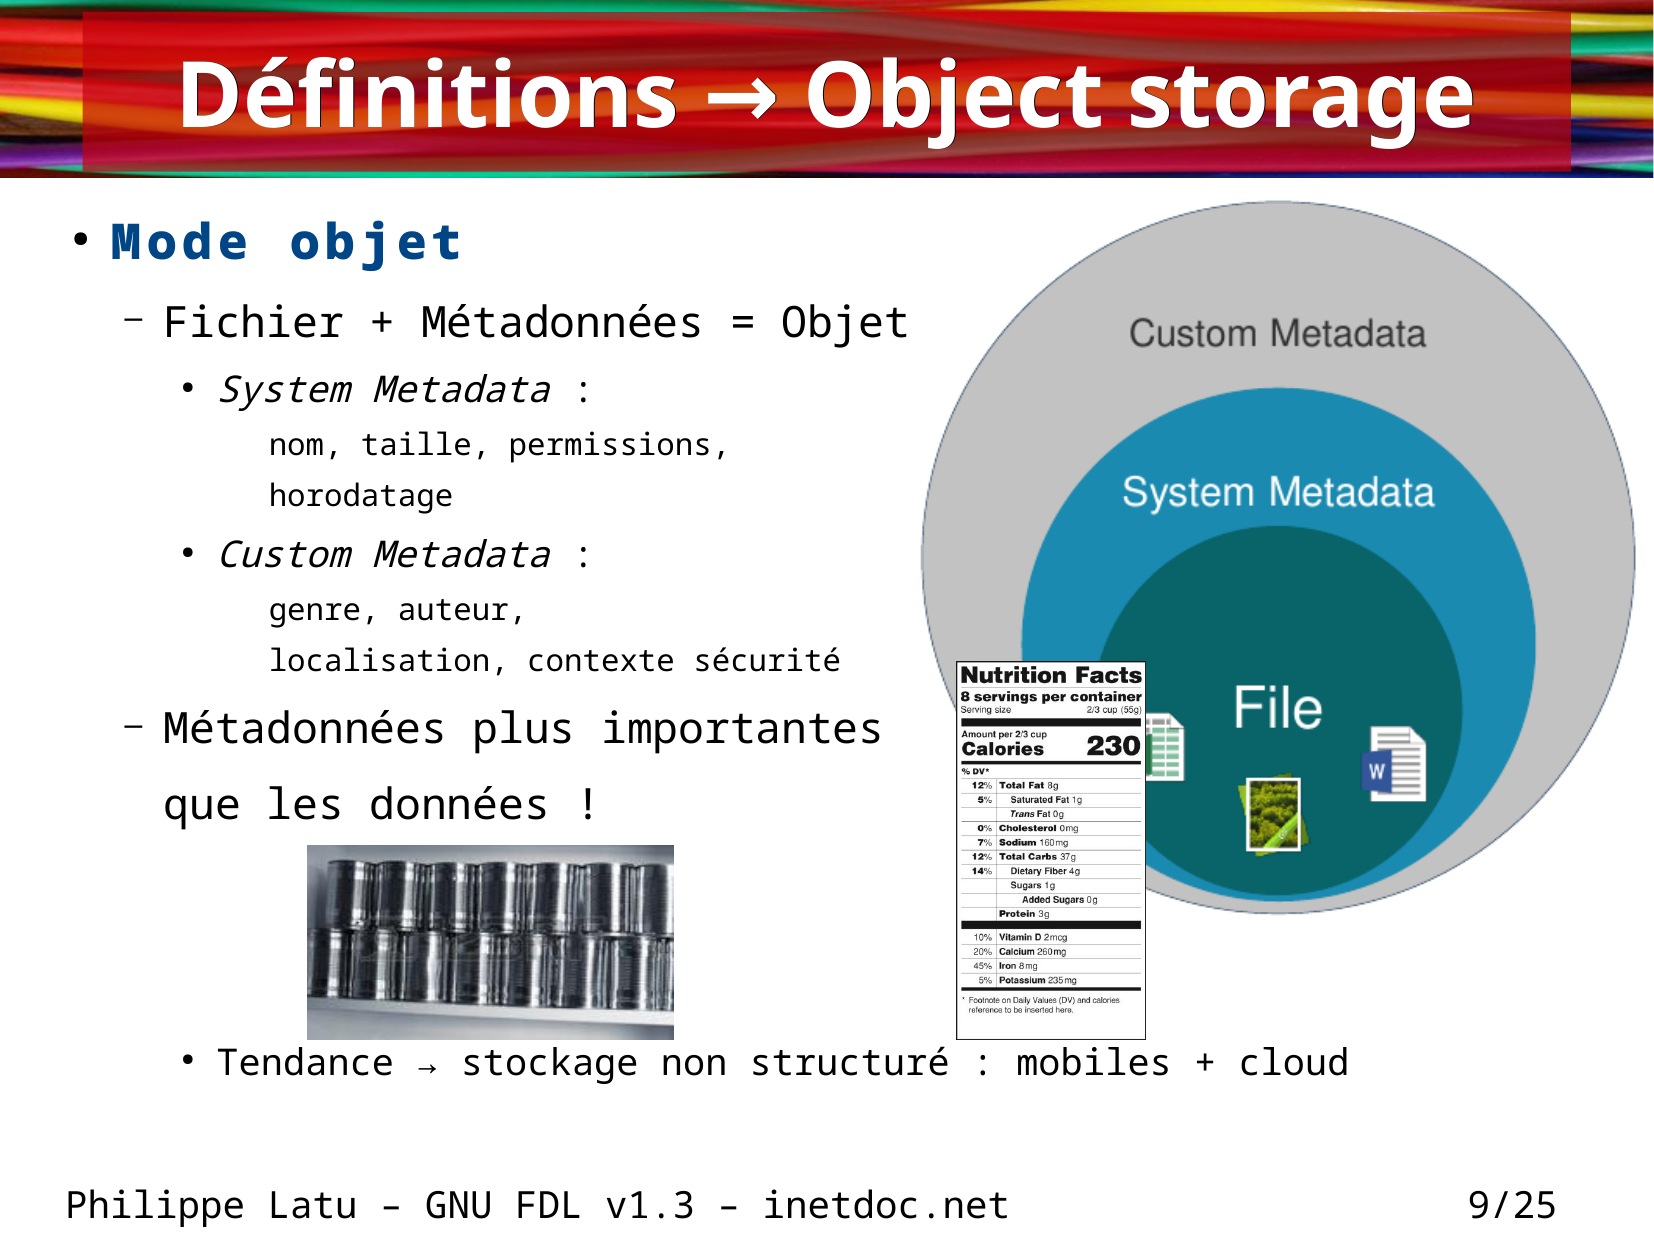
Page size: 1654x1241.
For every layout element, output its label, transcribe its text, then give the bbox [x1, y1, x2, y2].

text_box Philippe Latu – GNU FDL v1.3 – inetdoc.net <numéro>/25 [59, 1133, 1595, 1237]
picture [0, 0, 1654, 178]
title Définitions → Object storage [82, 11, 1571, 172]
list Mode objet Fichier + Métadonnées = Objet System Metadata : nom, taille, permissions, horodatage Custom Metadata : genre, auteur, localisation, contexte sécurité Métadonnées plus importantes que les données ! Tendance → stockage non structuré : mobiles + cloud [59, 206, 1571, 1098]
picture [307, 845, 674, 1040]
picture [918, 193, 1642, 922]
